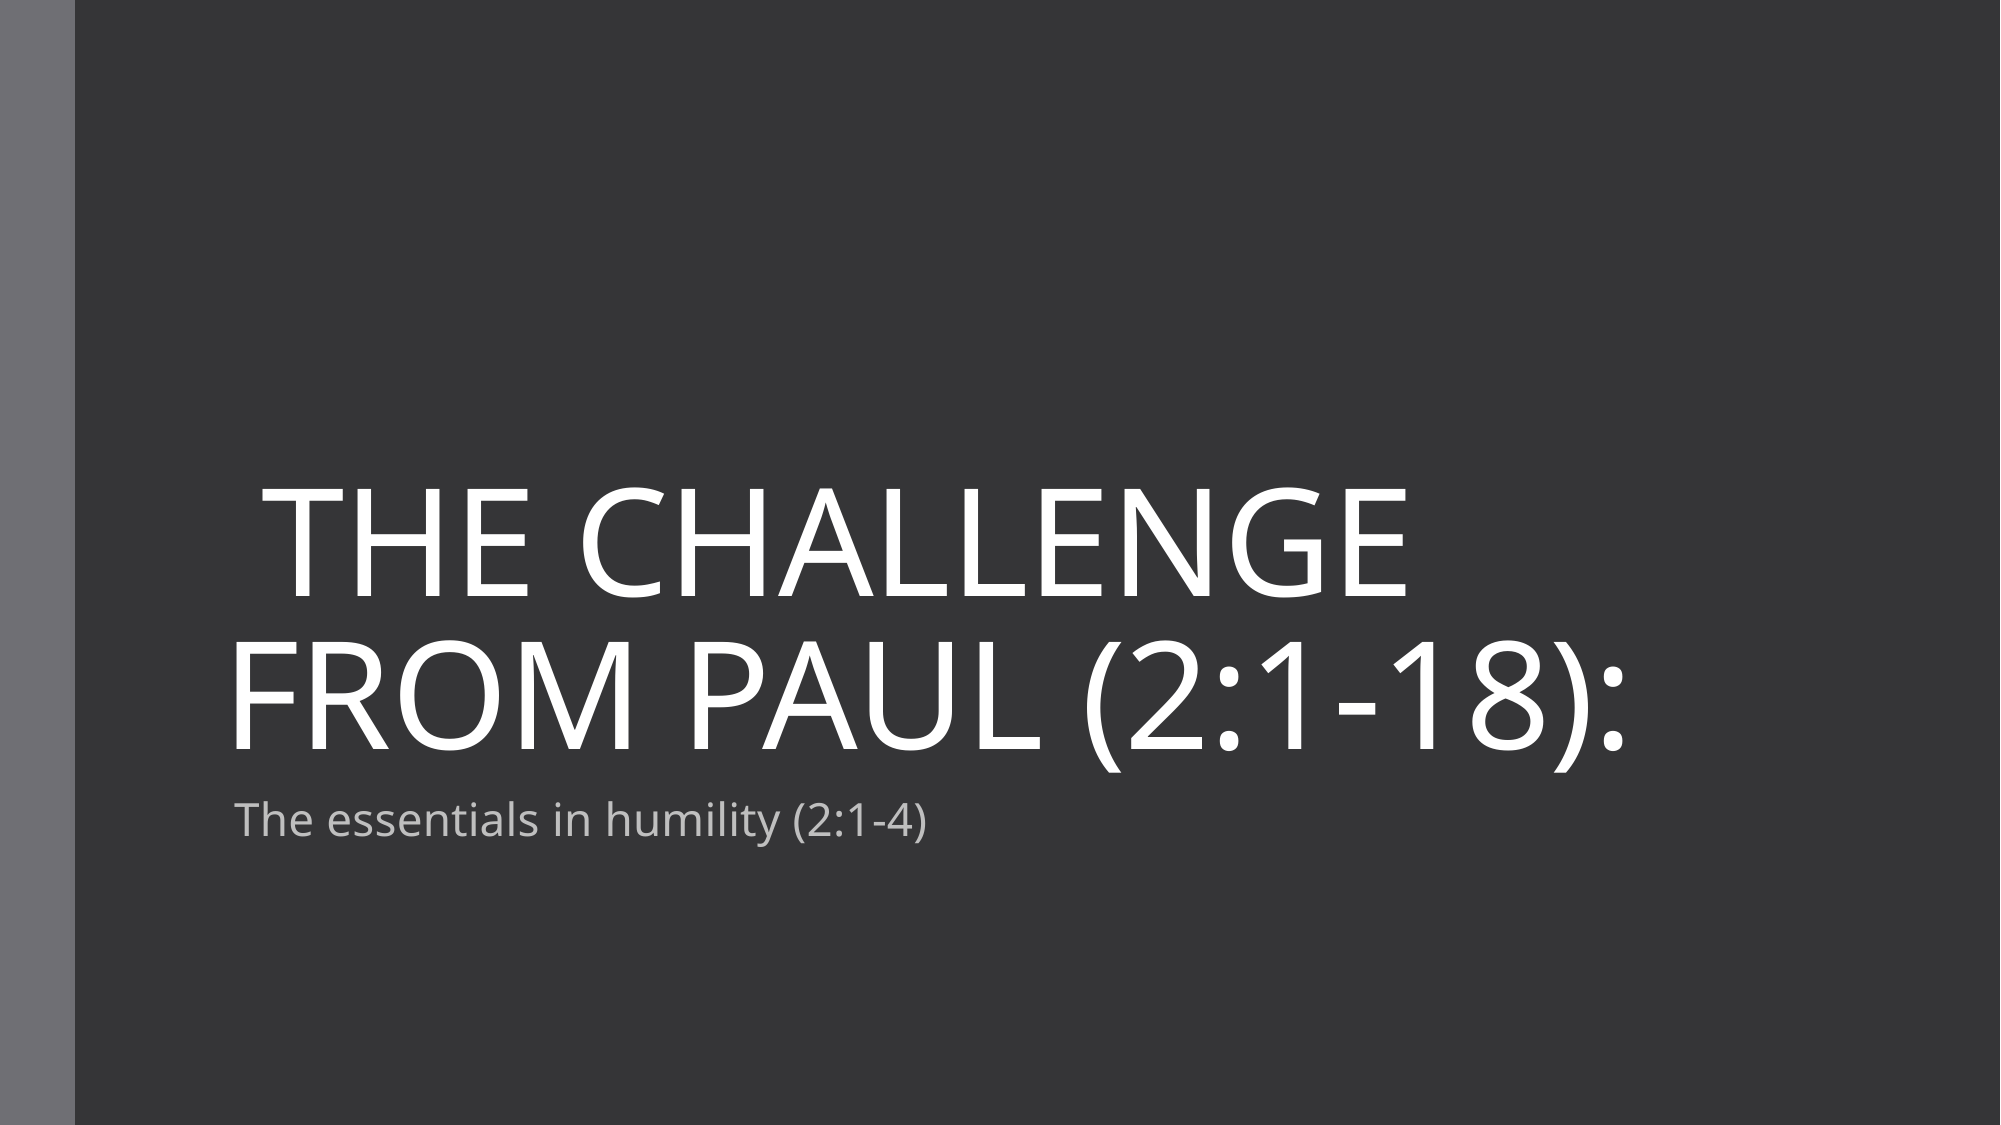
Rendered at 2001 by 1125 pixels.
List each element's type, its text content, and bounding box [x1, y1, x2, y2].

title THE CHALLENGE FROM PAUL (2:1-18): [206, 124, 1752, 787]
subtitle The essentials in humility (2:1-4) [206, 787, 1752, 1066]
